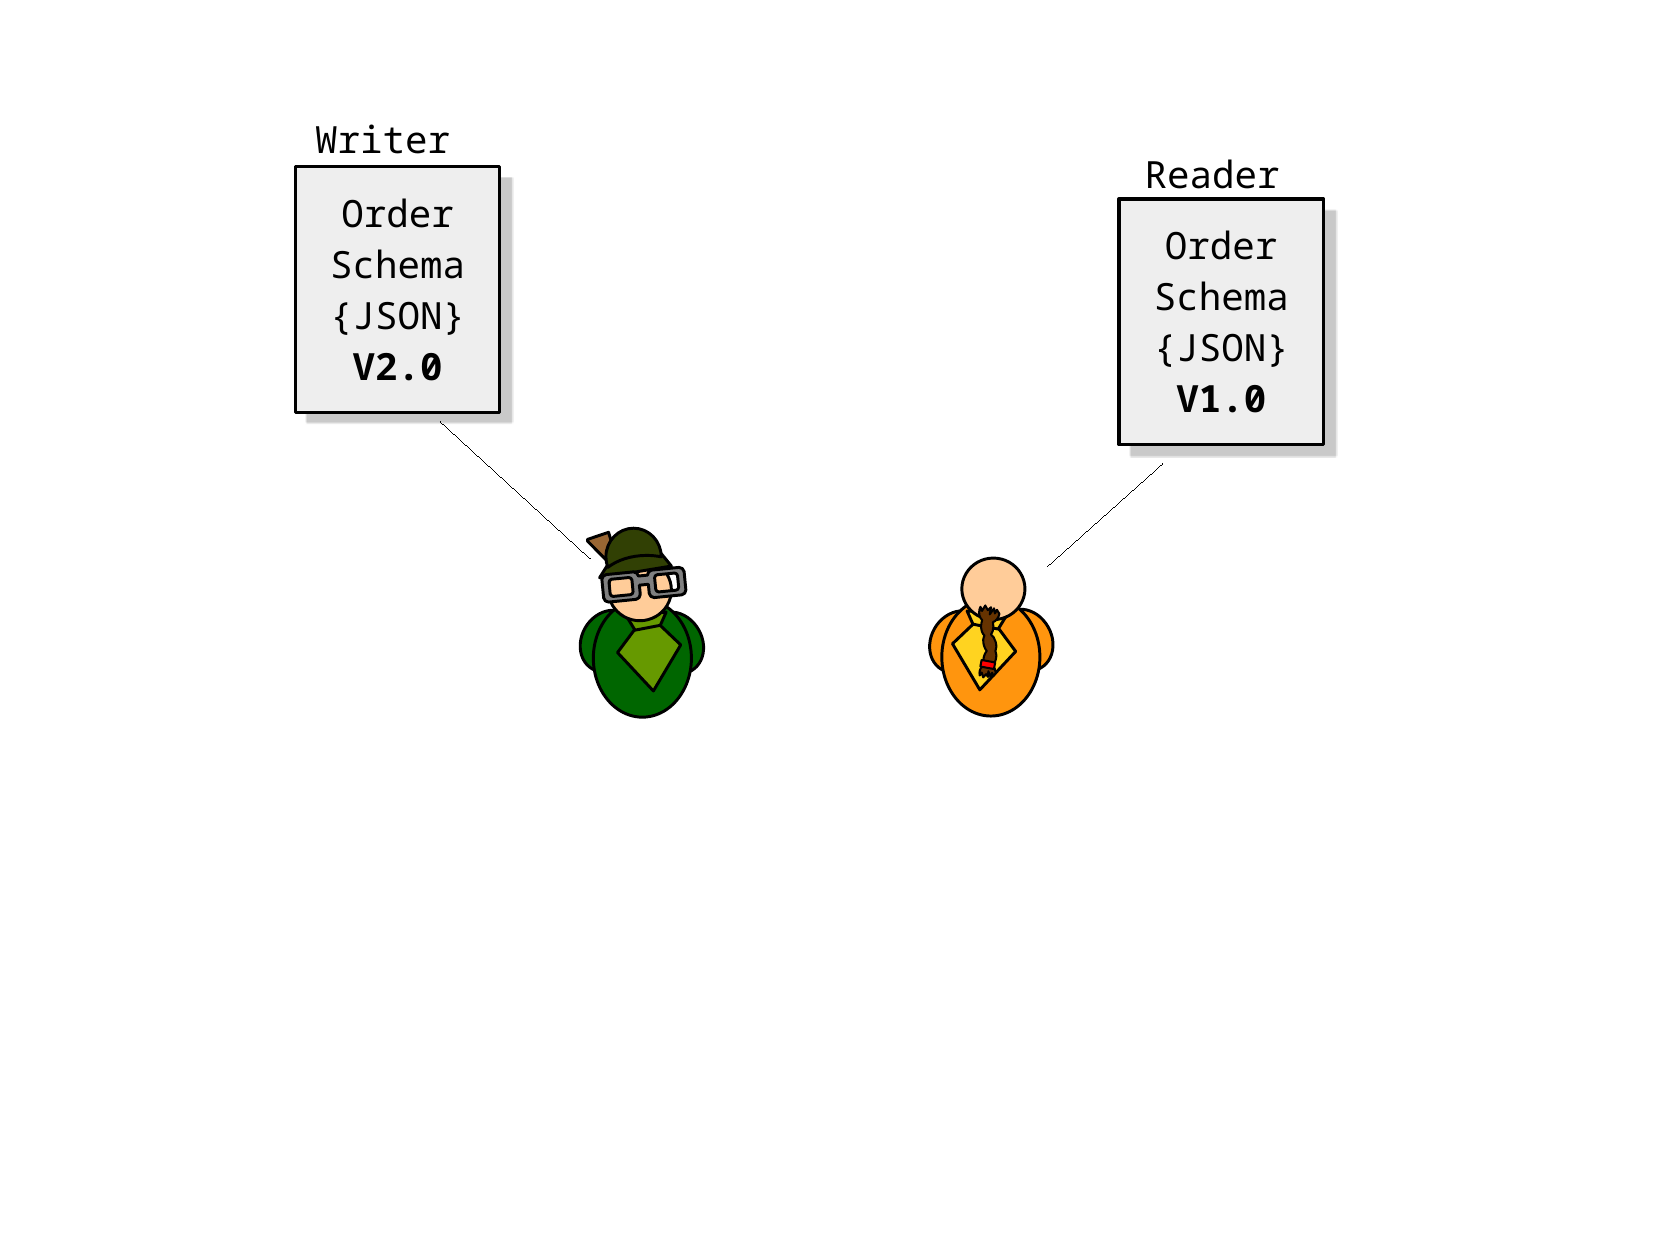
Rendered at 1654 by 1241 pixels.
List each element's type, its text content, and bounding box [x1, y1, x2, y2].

text_box Order Schema {JSON} V2.0 [295, 166, 500, 413]
text_box [580, 528, 704, 718]
text_box Writer [300, 105, 488, 165]
text_box [929, 558, 1054, 717]
text_box Reader [1129, 141, 1317, 200]
text_box Order Schema {JSON} V1.0 [1118, 198, 1324, 445]
